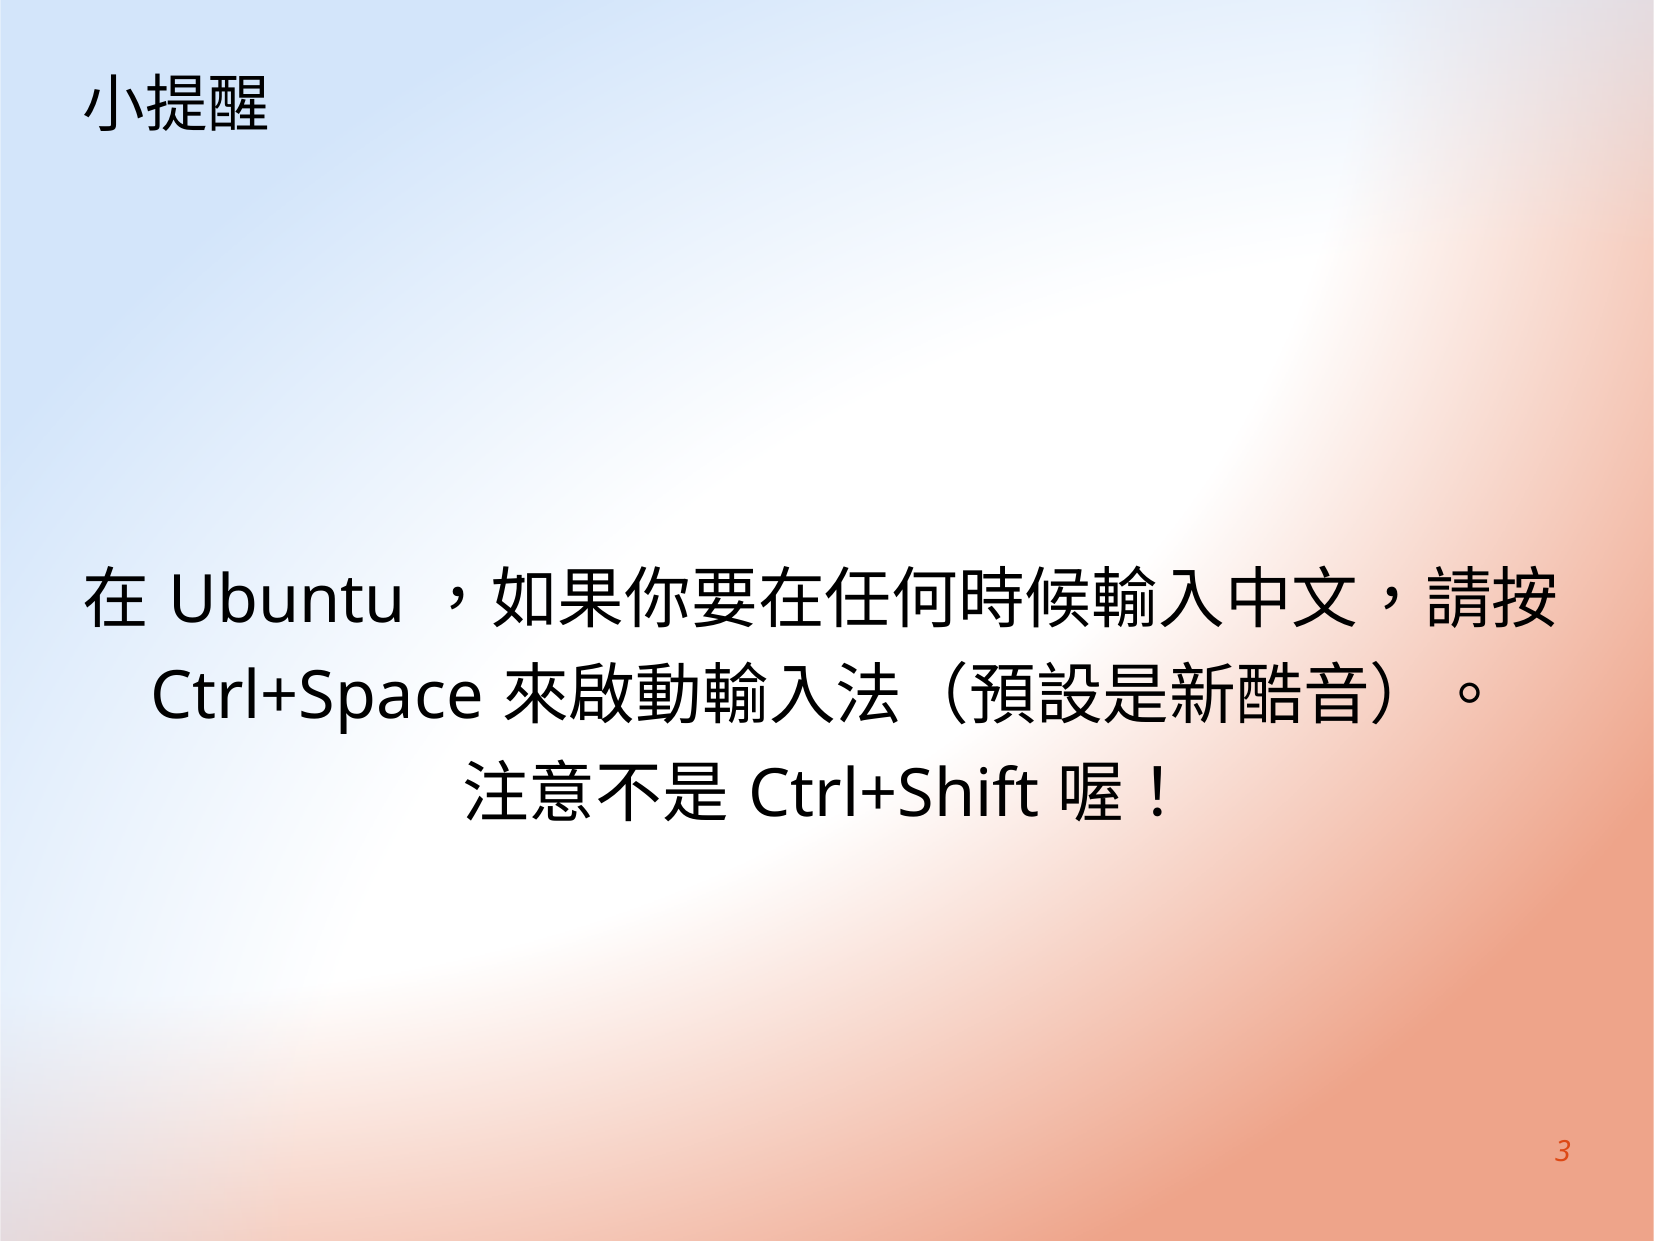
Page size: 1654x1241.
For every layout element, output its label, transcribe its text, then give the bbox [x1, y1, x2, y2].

title 小提醒 [82, 49, 1571, 151]
subtitle 在Ubuntu，如果你要在任何時候輸入中文，請按Ctrl+Space來啟動輸入法（預設是新酷音）。 注意不是Ctrl+Shift喔！ [82, 180, 1571, 1201]
picture [0, 0, 1654, 1241]
